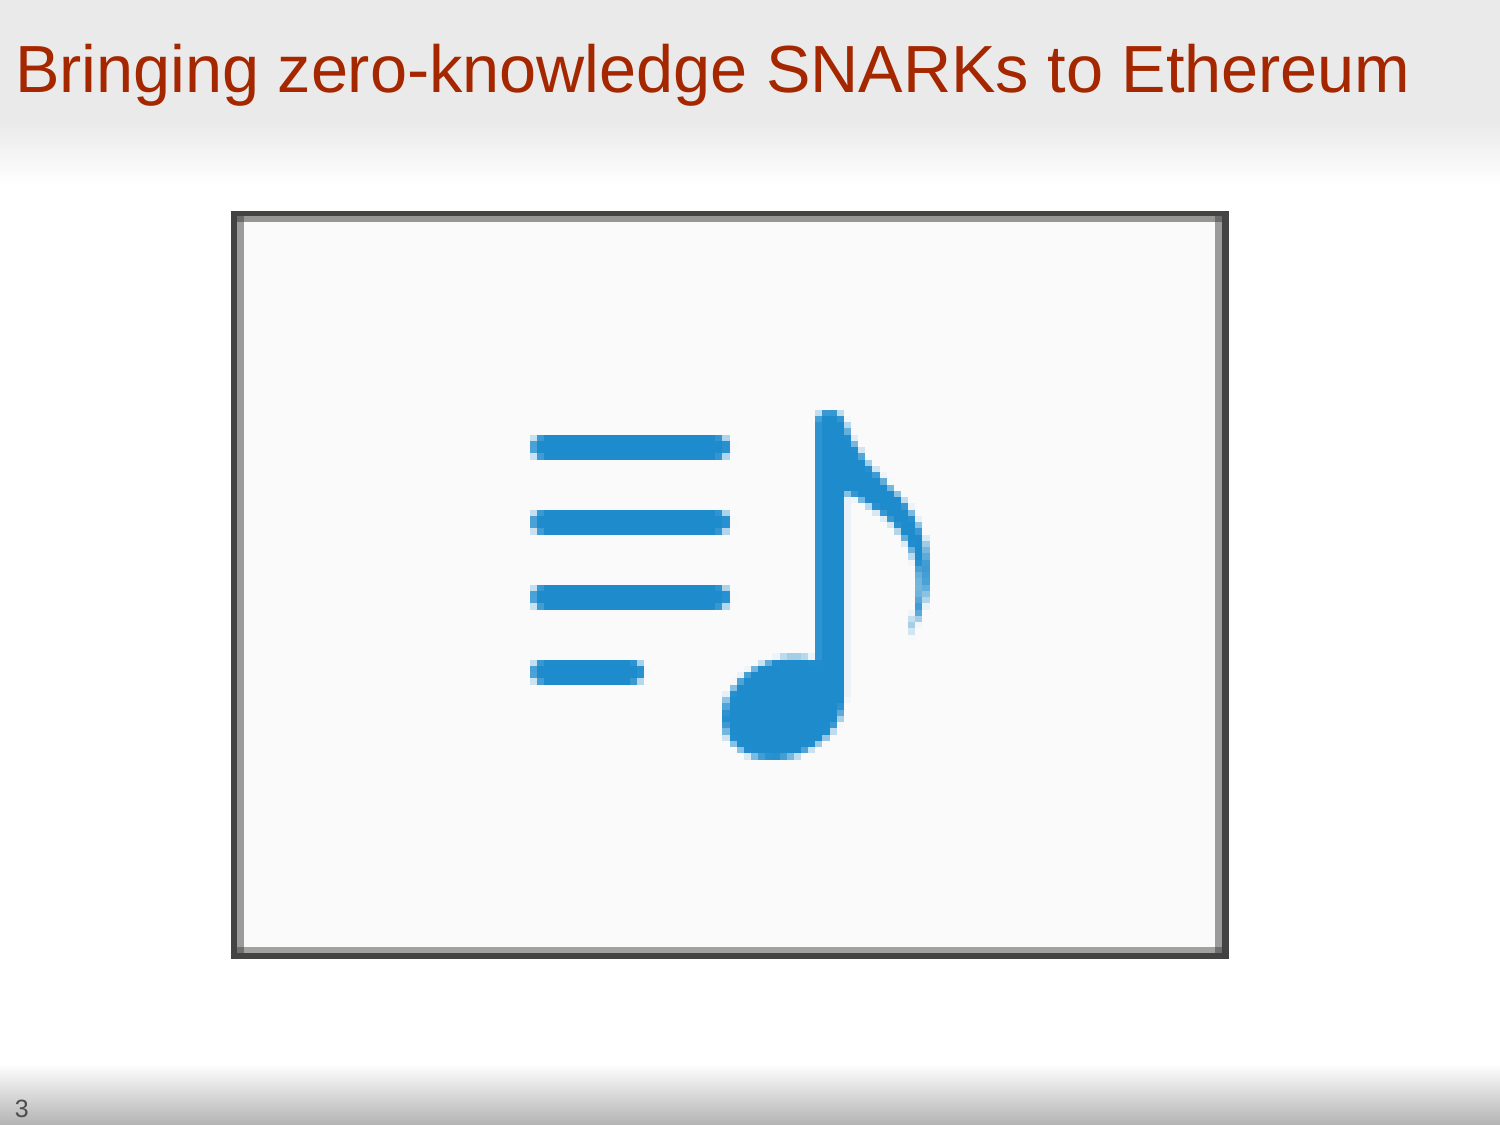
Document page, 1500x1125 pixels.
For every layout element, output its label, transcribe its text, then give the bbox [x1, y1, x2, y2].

text_box [230, 210, 1231, 961]
title Bringing zero-knowledge SNARKs to Ethereum [0, 3, 1500, 141]
